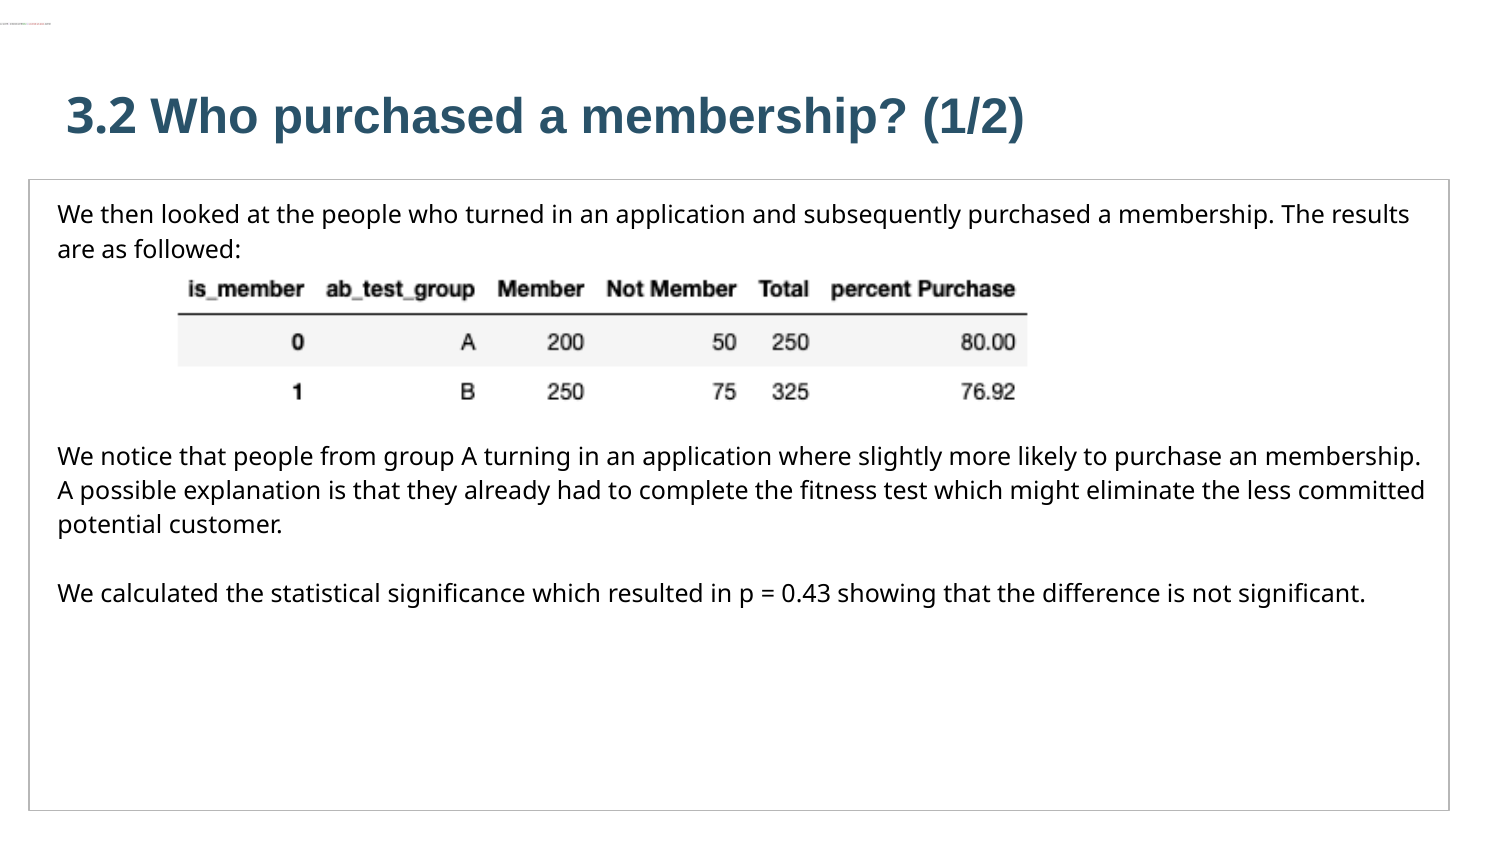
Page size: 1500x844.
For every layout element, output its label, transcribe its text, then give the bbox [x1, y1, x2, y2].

text_box 3.2 Who purchased a membership? (1/2) [51, 79, 1449, 159]
picture [171, 264, 1057, 422]
text_box We then looked at the people who turned in an application and subsequently purchased a membership. The results are as followed: We notice that people from group A turning in an application where slightly more likely to purchase an membership. A possible explanation is that they already had to complete the fitness test which might eliminate the less committed potential customer. We calculated the statistical significance which resulted in p = 0.43 showing that the difference is not significant. [29, 179, 1449, 811]
